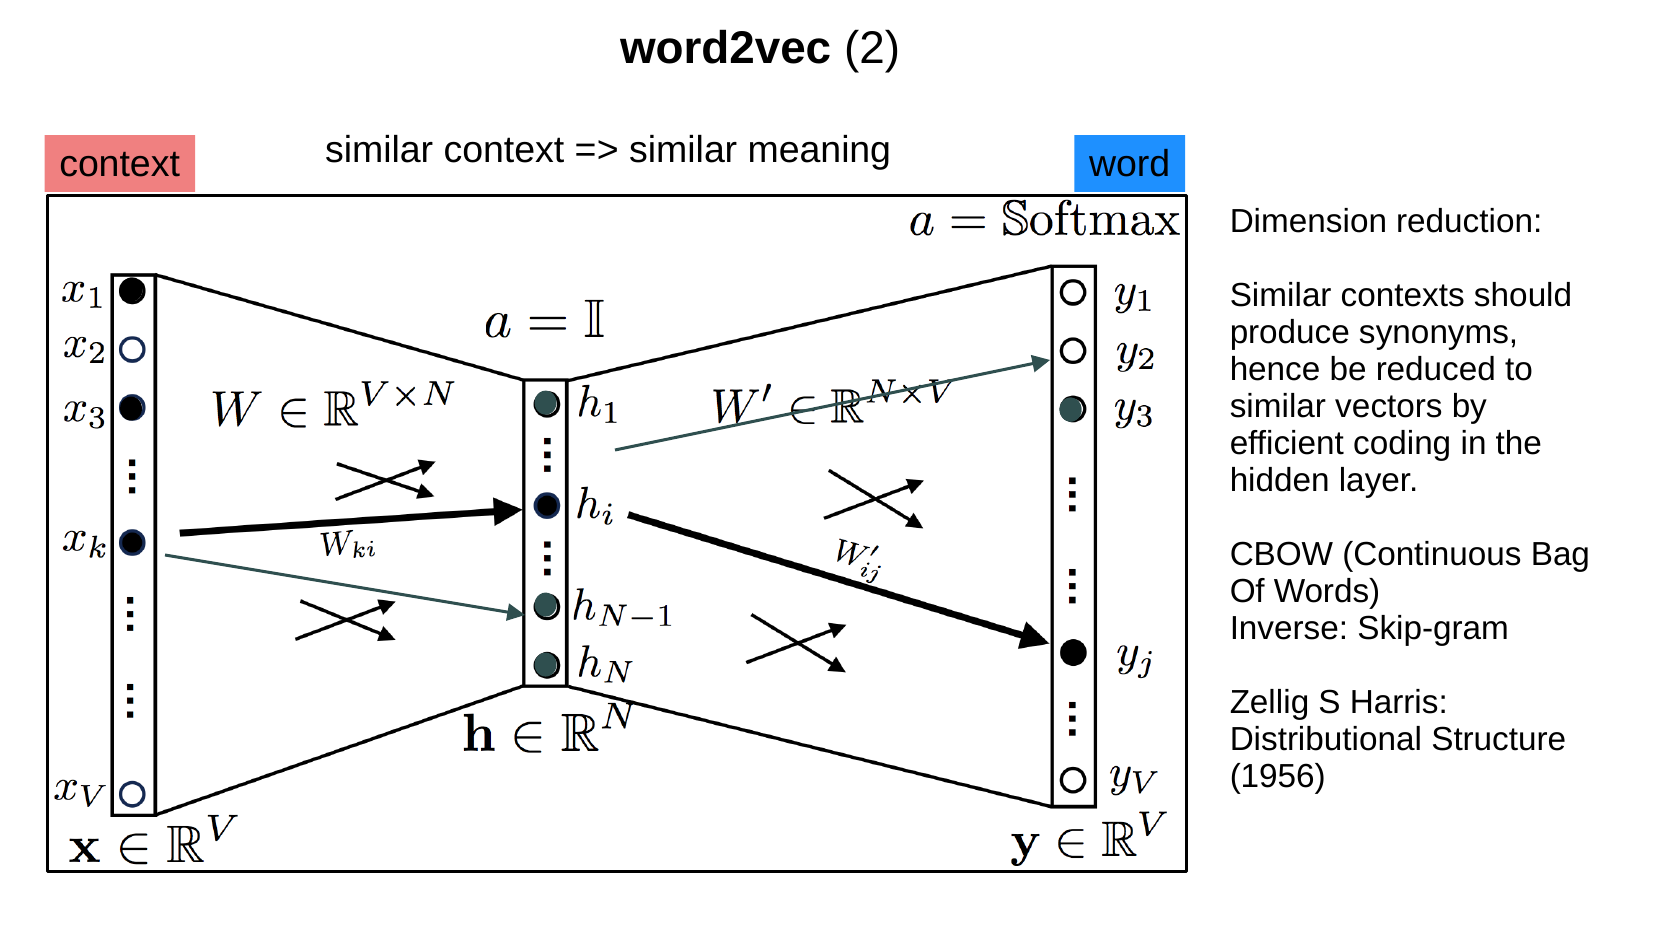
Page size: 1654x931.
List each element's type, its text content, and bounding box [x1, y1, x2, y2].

text_box [536, 594, 556, 616]
text_box [536, 392, 556, 414]
text_box [1061, 399, 1081, 421]
text_box word [1074, 135, 1186, 192]
text_box [121, 398, 141, 419]
picture [48, 196, 1186, 871]
text_box context [44, 135, 196, 192]
text_box Dimension reduction: Similar contexts should produce synonyms, hence be reduced to similar vectors by efficient coding in the hidden layer. CBOW (Continuous Bag Of Words) Inverse: Skip-gram Zellig S Harris: Distributional Structure (1956) [1215, 195, 1621, 871]
text_box [536, 654, 556, 676]
text_box [122, 279, 141, 301]
text_box similar context => similar meaning [310, 120, 907, 178]
text_box word2vec (2) [605, 15, 946, 133]
